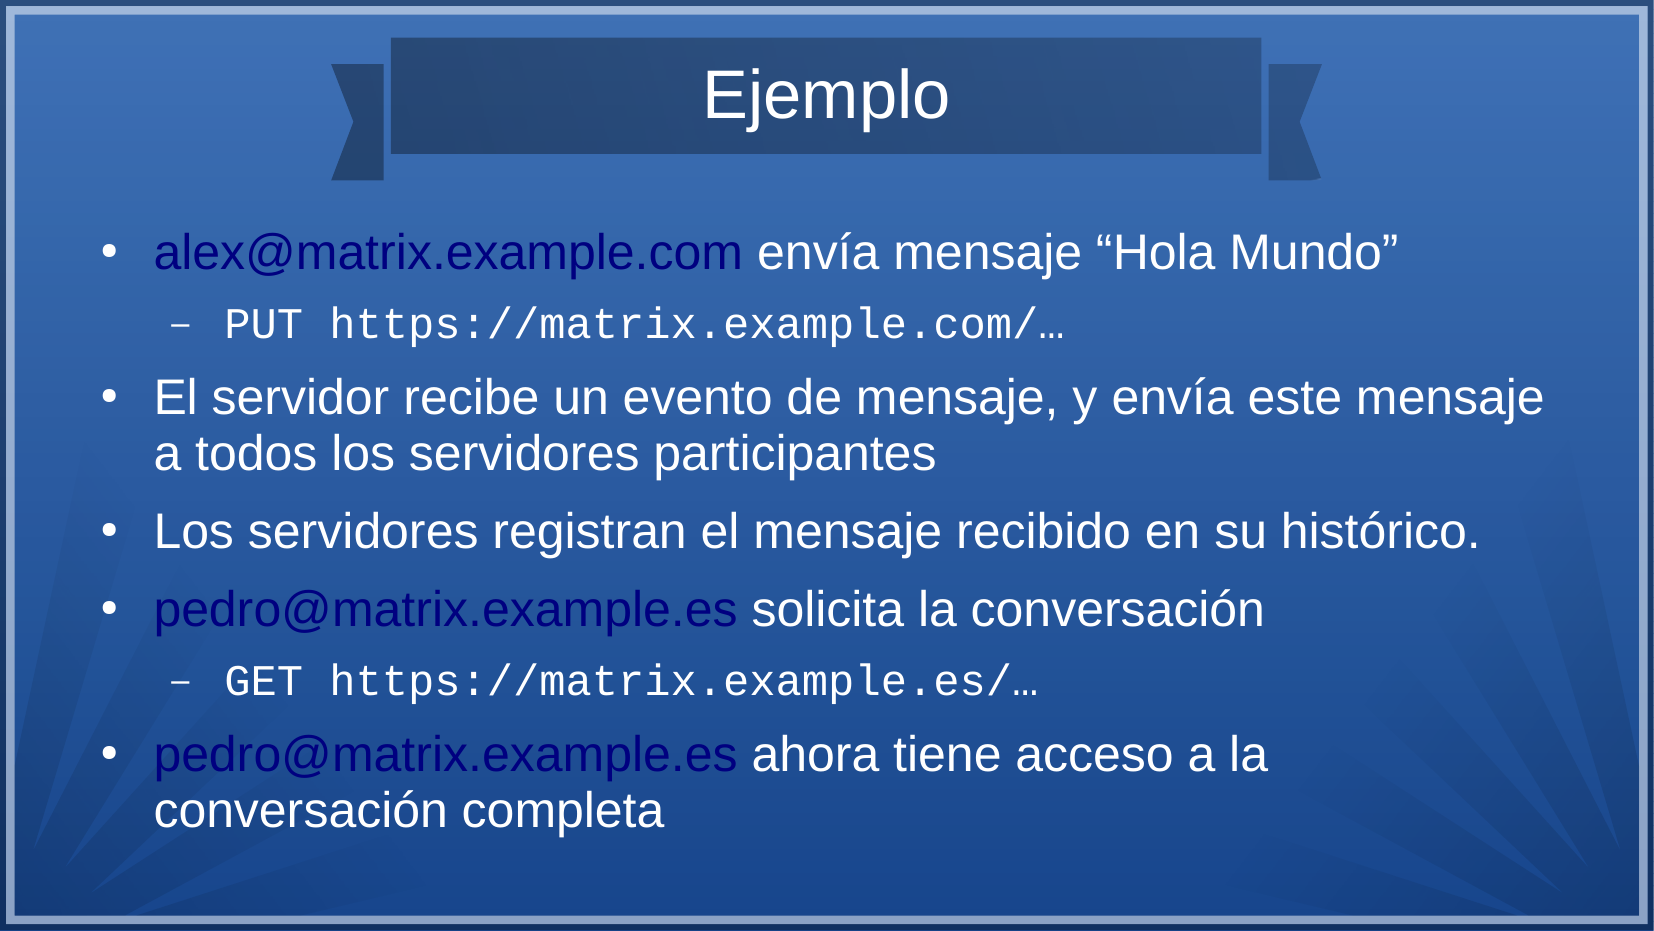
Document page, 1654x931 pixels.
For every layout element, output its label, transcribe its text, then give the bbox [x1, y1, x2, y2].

list alex@matrix.example.com envía mensaje “Hola Mundo” PUT https://matrix.example.com/… El servidor recibe un evento de mensaje, y envía este mensaje a todos los servidores participantes Los servidores registran el mensaje recibido en su histórico. pedro@matrix.example.es solicita la conversación GET https://matrix.example.es/… pedro@matrix.example.es ahora tiene acceso a la conversación completa [82, 224, 1571, 848]
title Ejemplo [389, 35, 1264, 154]
